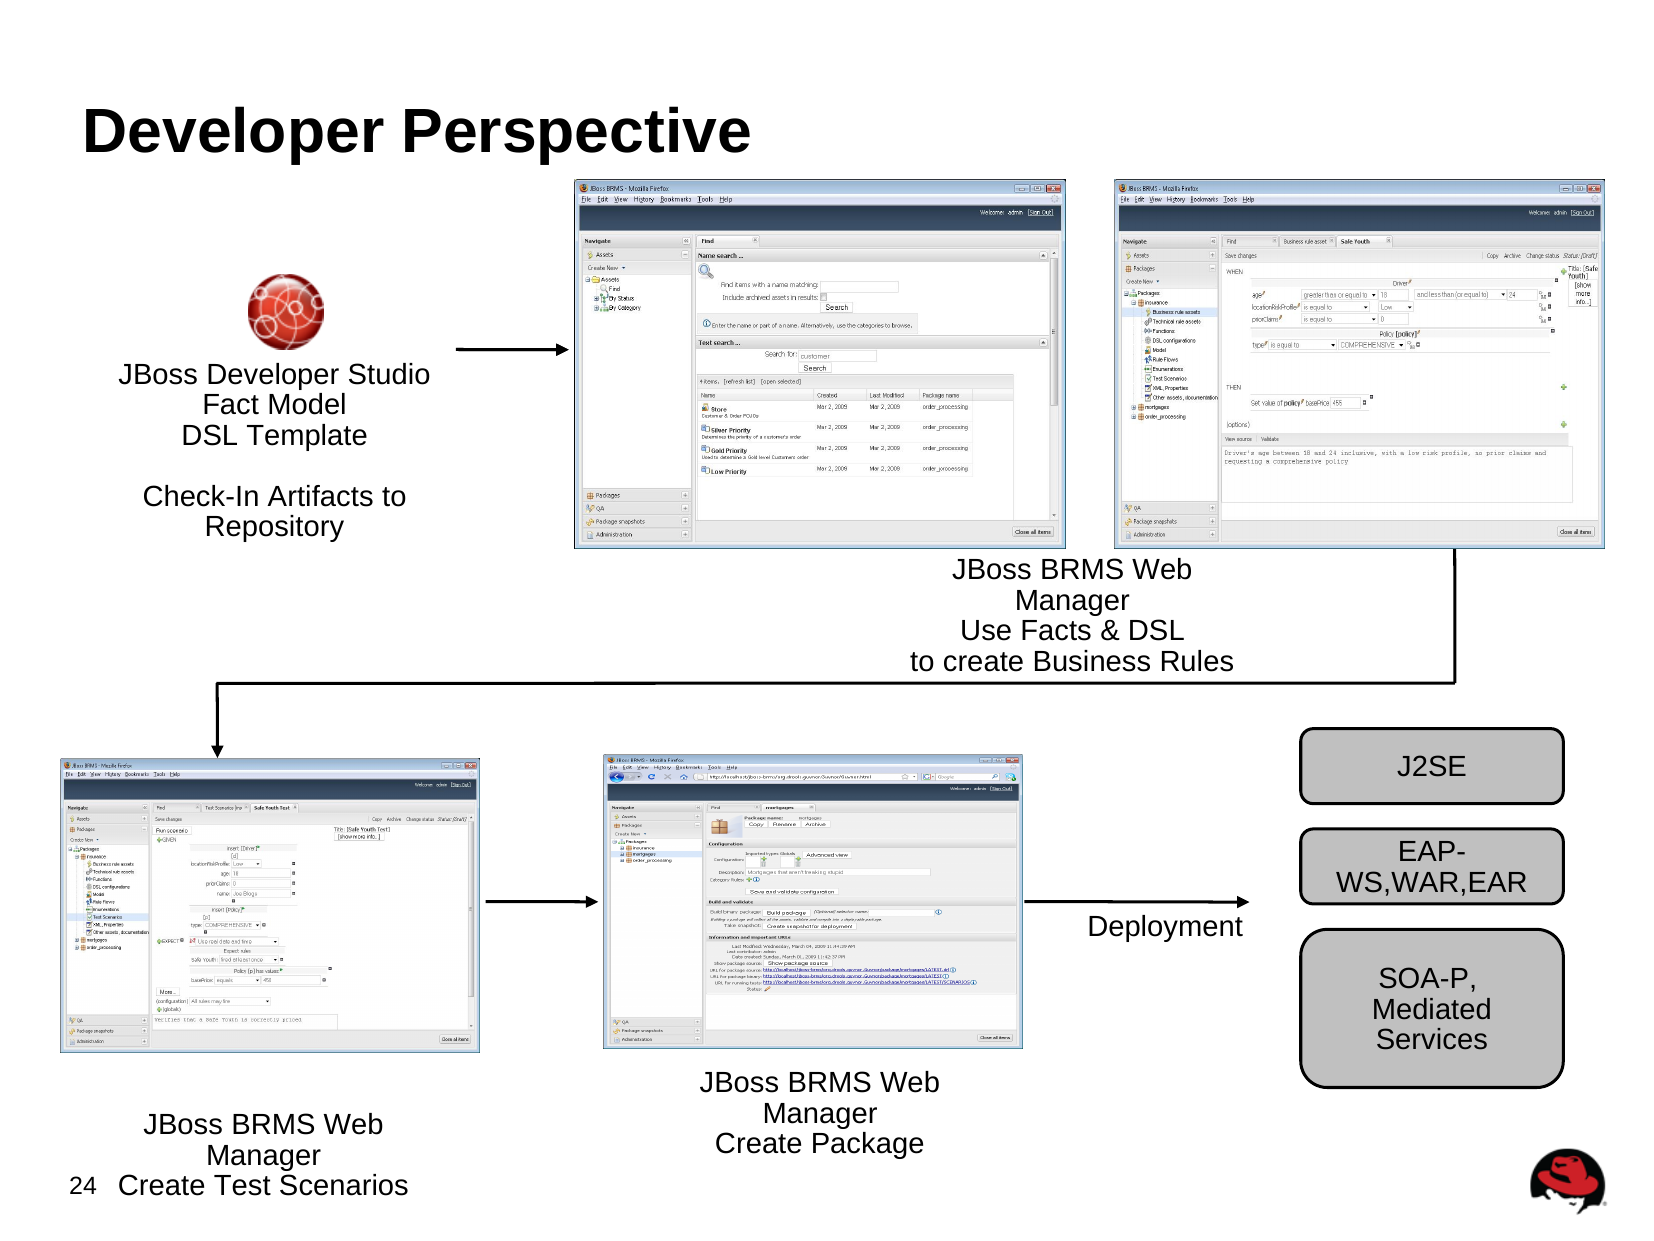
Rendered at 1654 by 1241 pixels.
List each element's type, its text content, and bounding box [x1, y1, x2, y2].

picture [248, 274, 324, 350]
text_box SOA-P, Mediated Services [1300, 929, 1564, 1088]
text_box J2SE [1300, 728, 1564, 804]
text_box JBoss Developer Studio Fact Model DSL Template Check-In Artifacts to Repository [67, 349, 483, 551]
text_box JBoss BRMS Web Manager Use Facts & DSL to create Business Rules [892, 544, 1253, 670]
picture [60, 758, 480, 1053]
picture [574, 179, 1066, 549]
text_box Deployment [1055, 902, 1276, 951]
text_box EAP-WS,WAR,EAR [1300, 828, 1564, 904]
text_box JBoss BRMS Web Manager Create Package [641, 1058, 999, 1157]
picture [1114, 179, 1605, 549]
text_box JBoss BRMS Web Manager Create Test Scenarios [83, 1099, 445, 1187]
picture [1529, 1146, 1613, 1224]
picture [603, 754, 1023, 1049]
title Developer Perspective [82, 37, 1571, 226]
